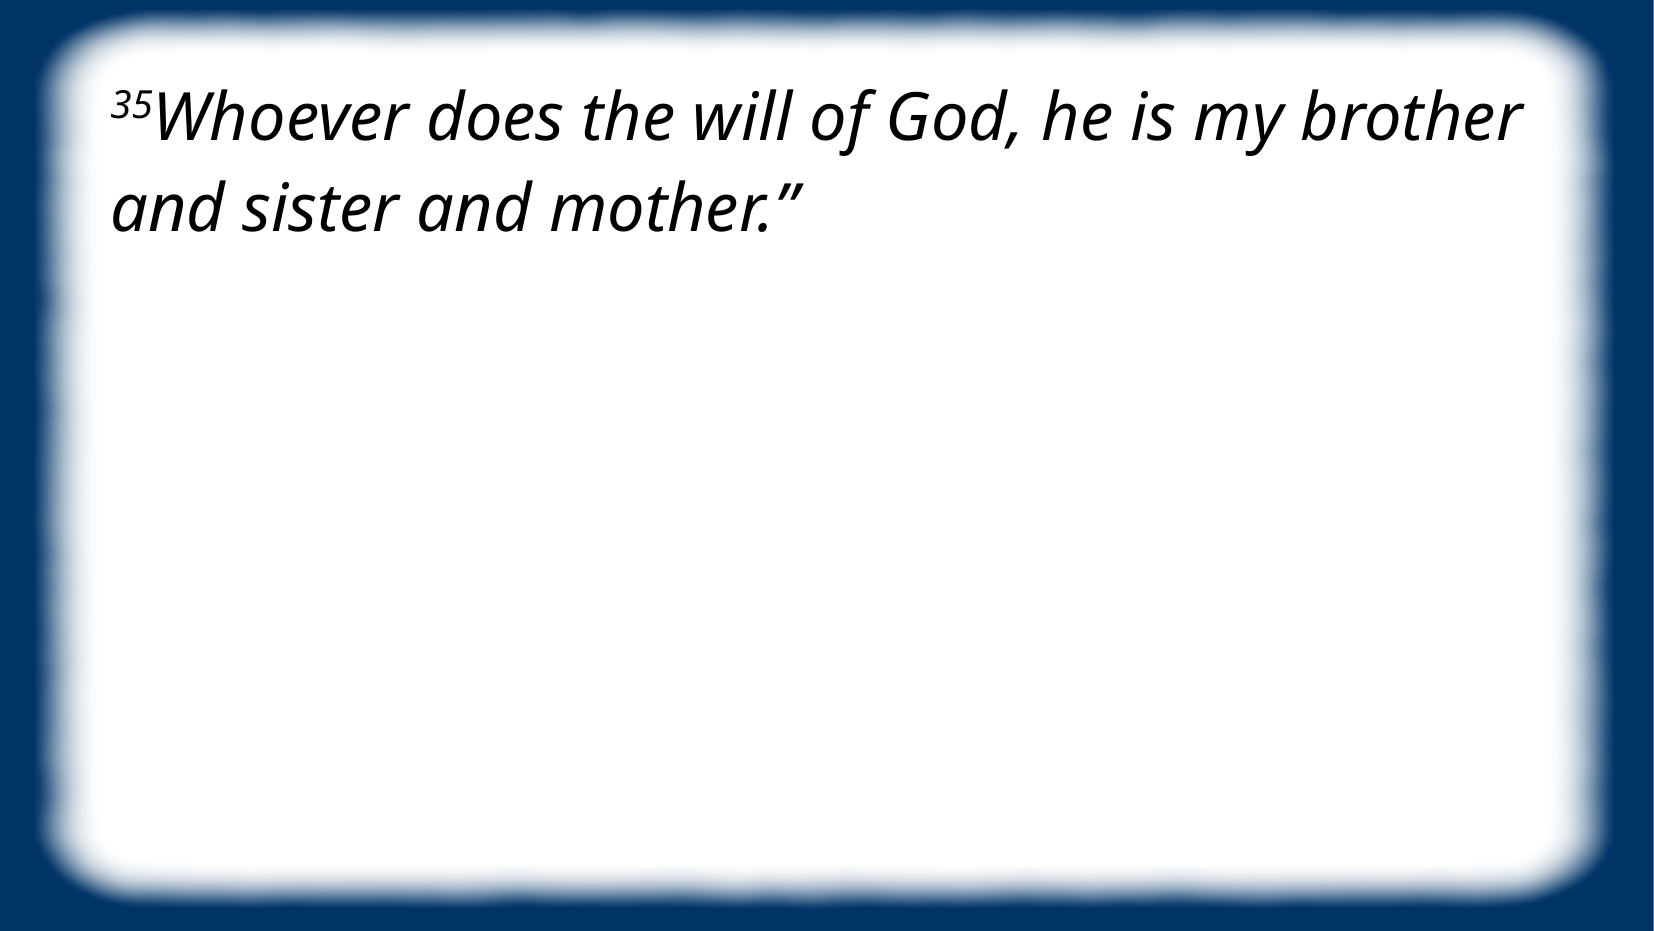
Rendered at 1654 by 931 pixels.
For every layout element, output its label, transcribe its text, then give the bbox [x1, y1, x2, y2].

picture [0, 0, 1654, 931]
text_box 35Whoever does the will of God, he is my brother and sister and mother.” [95, 61, 1566, 271]
